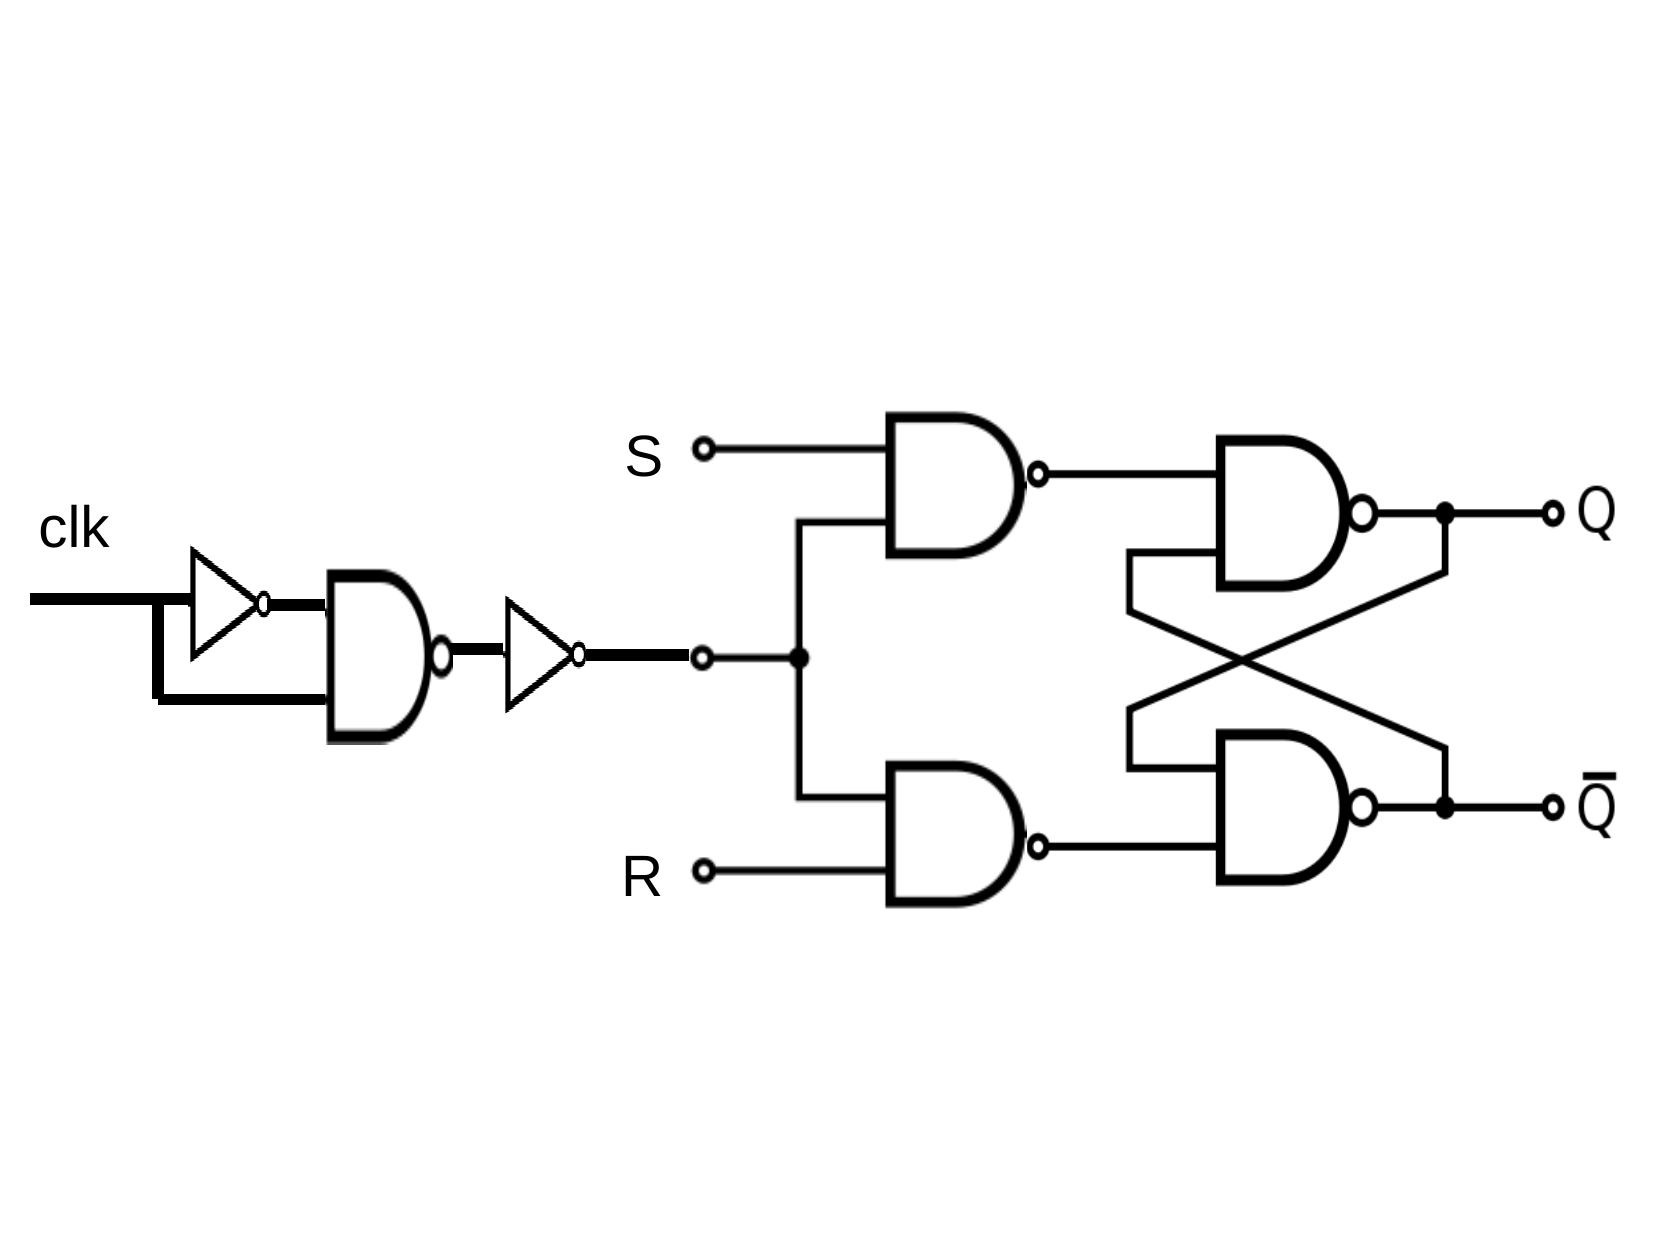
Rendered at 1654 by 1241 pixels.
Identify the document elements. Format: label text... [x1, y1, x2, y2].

picture [188, 543, 271, 667]
text_box S [609, 416, 679, 497]
picture [689, 401, 1636, 922]
text_box R [606, 836, 678, 917]
picture [325, 565, 453, 745]
picture [503, 593, 586, 717]
text_box clk [23, 487, 178, 567]
